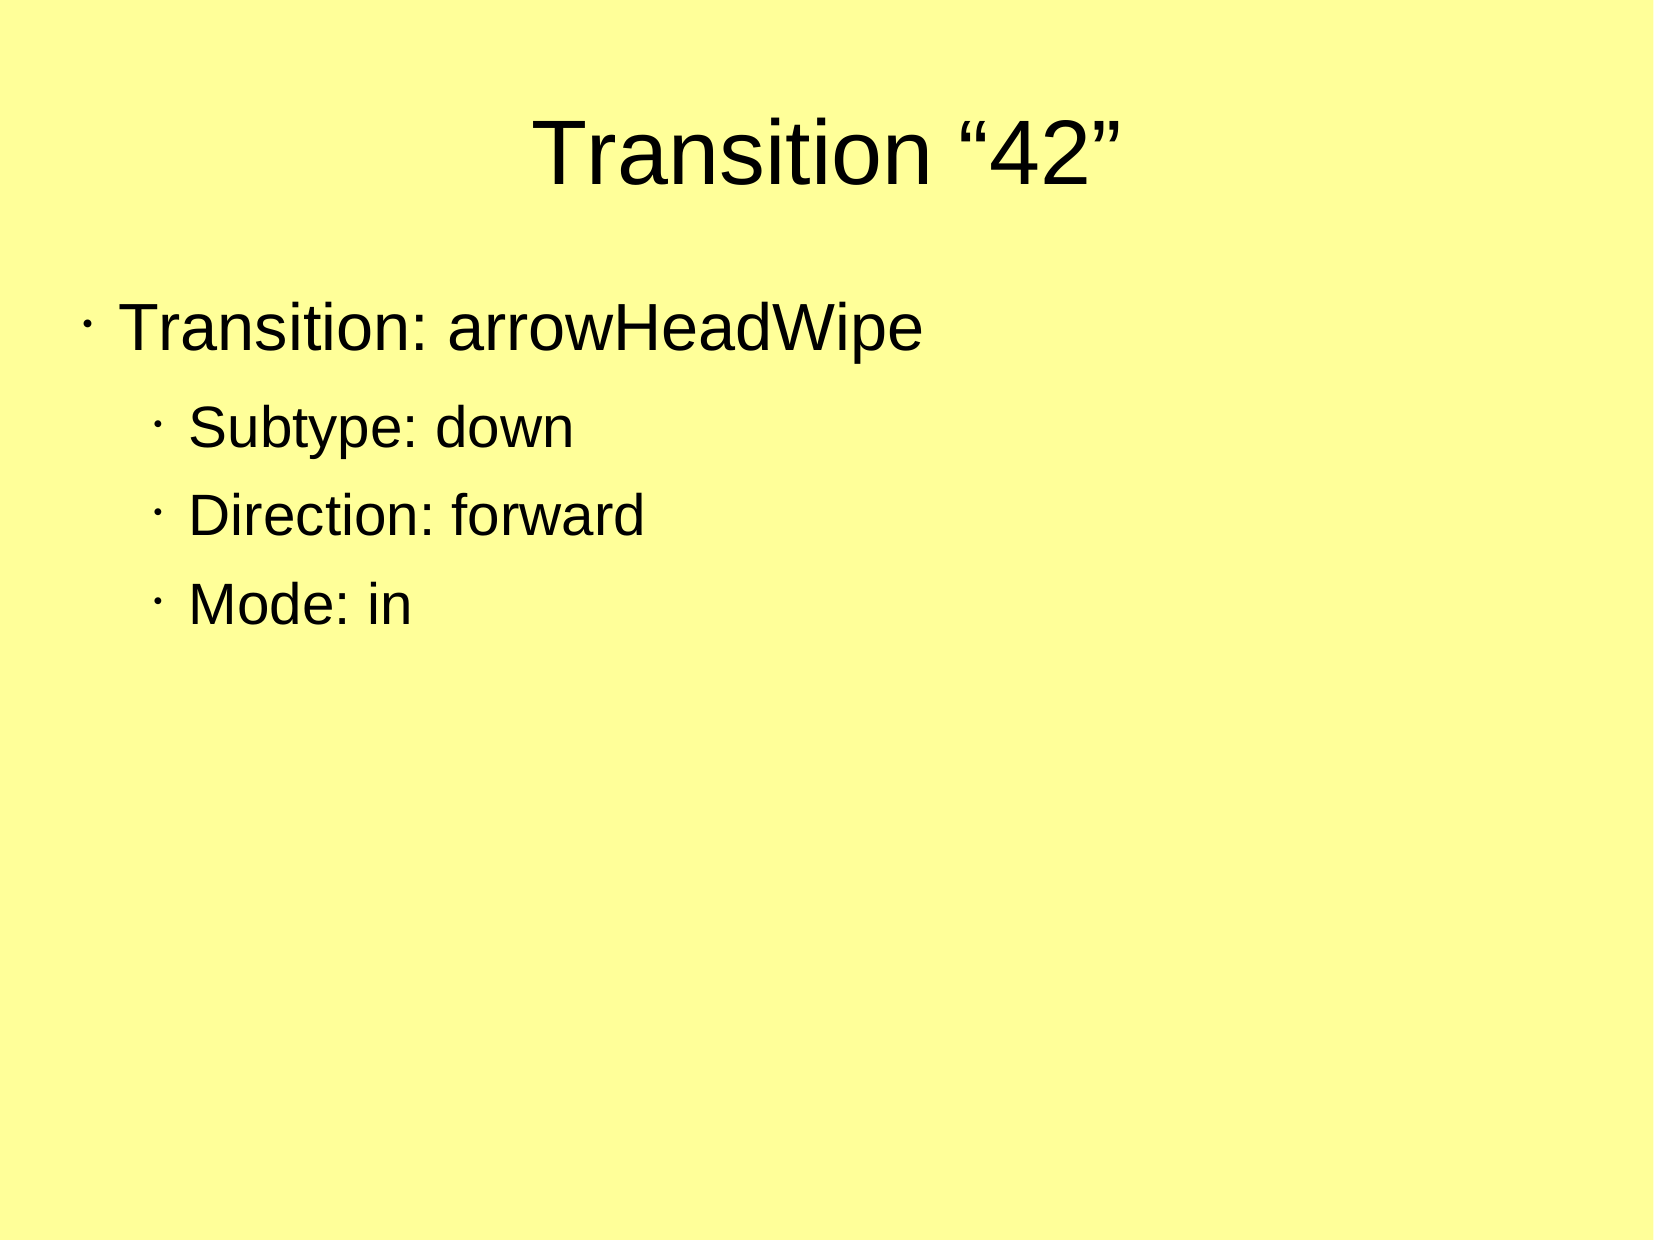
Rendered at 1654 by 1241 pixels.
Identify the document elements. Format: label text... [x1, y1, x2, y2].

title Transition “42” [82, 49, 1571, 257]
list Transition: arrowHeadWipe Subtype: down Direction: forward Mode: in [82, 290, 1571, 1080]
